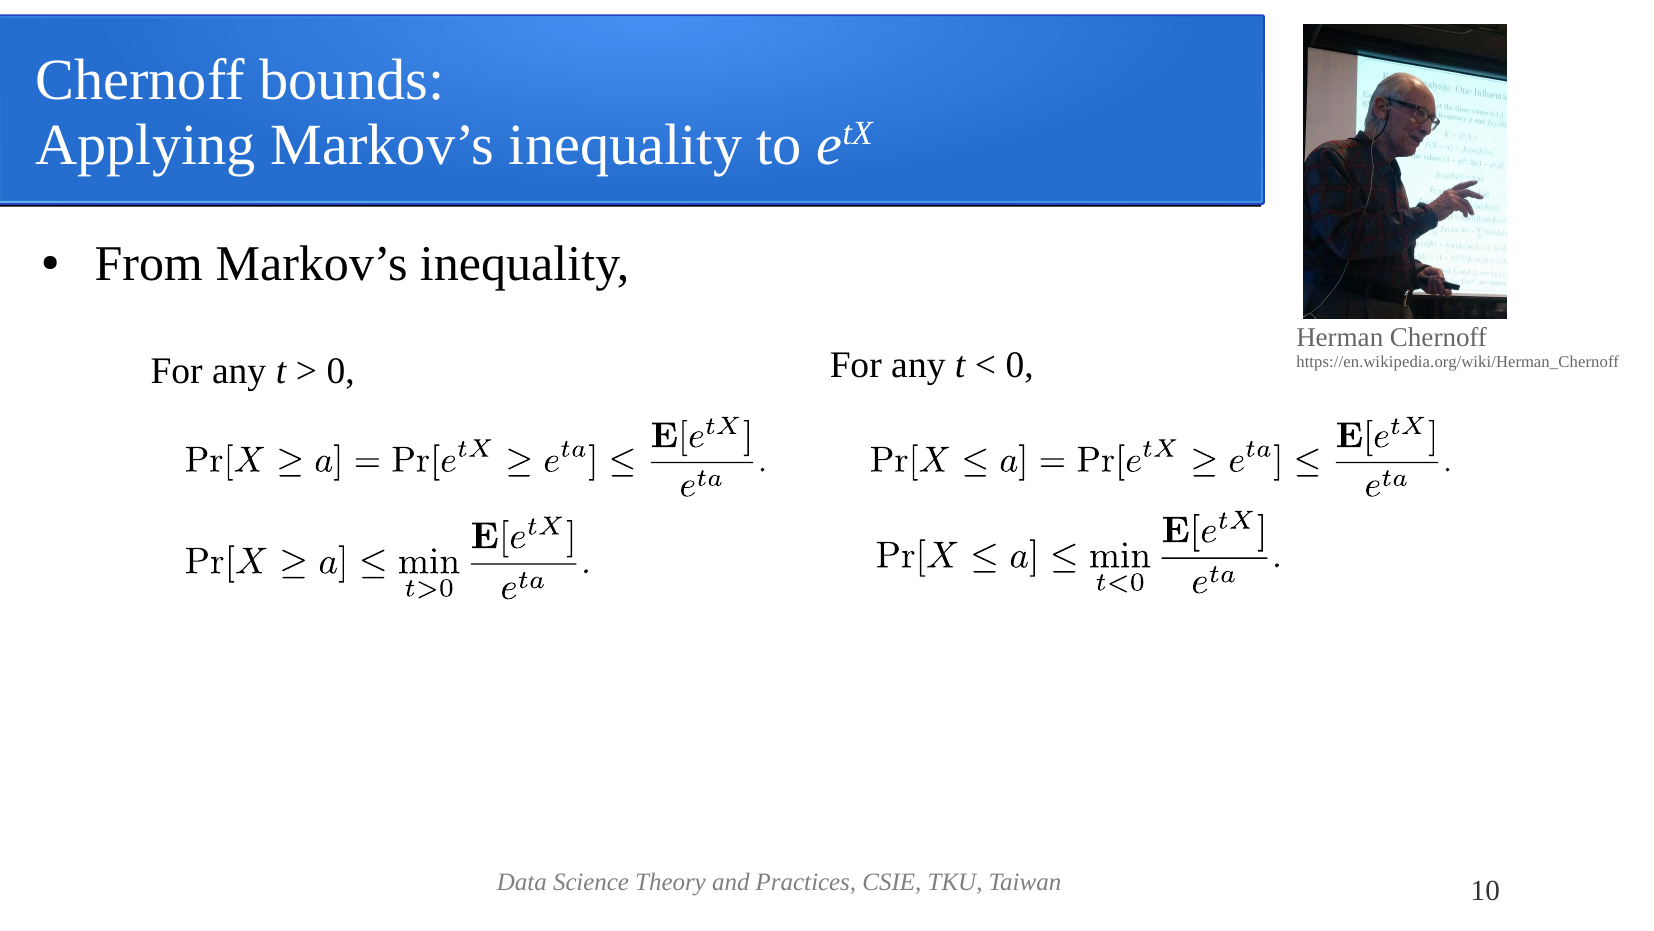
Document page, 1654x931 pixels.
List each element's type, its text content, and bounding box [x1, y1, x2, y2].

title Chernoff bounds: Applying Markov’s inequality to etX [35, 35, 1117, 189]
picture [875, 510, 1280, 594]
text_box For any t < 0, [814, 336, 1099, 393]
picture [184, 516, 589, 600]
text_box For any t > 0, [135, 342, 420, 399]
picture [868, 415, 1451, 499]
text_box Herman Chernoff https://en.wikipedia.org/wiki/Herman_Chernoff [1281, 315, 1636, 397]
picture [183, 415, 766, 499]
picture [1303, 24, 1507, 315]
list From Markov’s inequality, [23, 236, 1512, 827]
